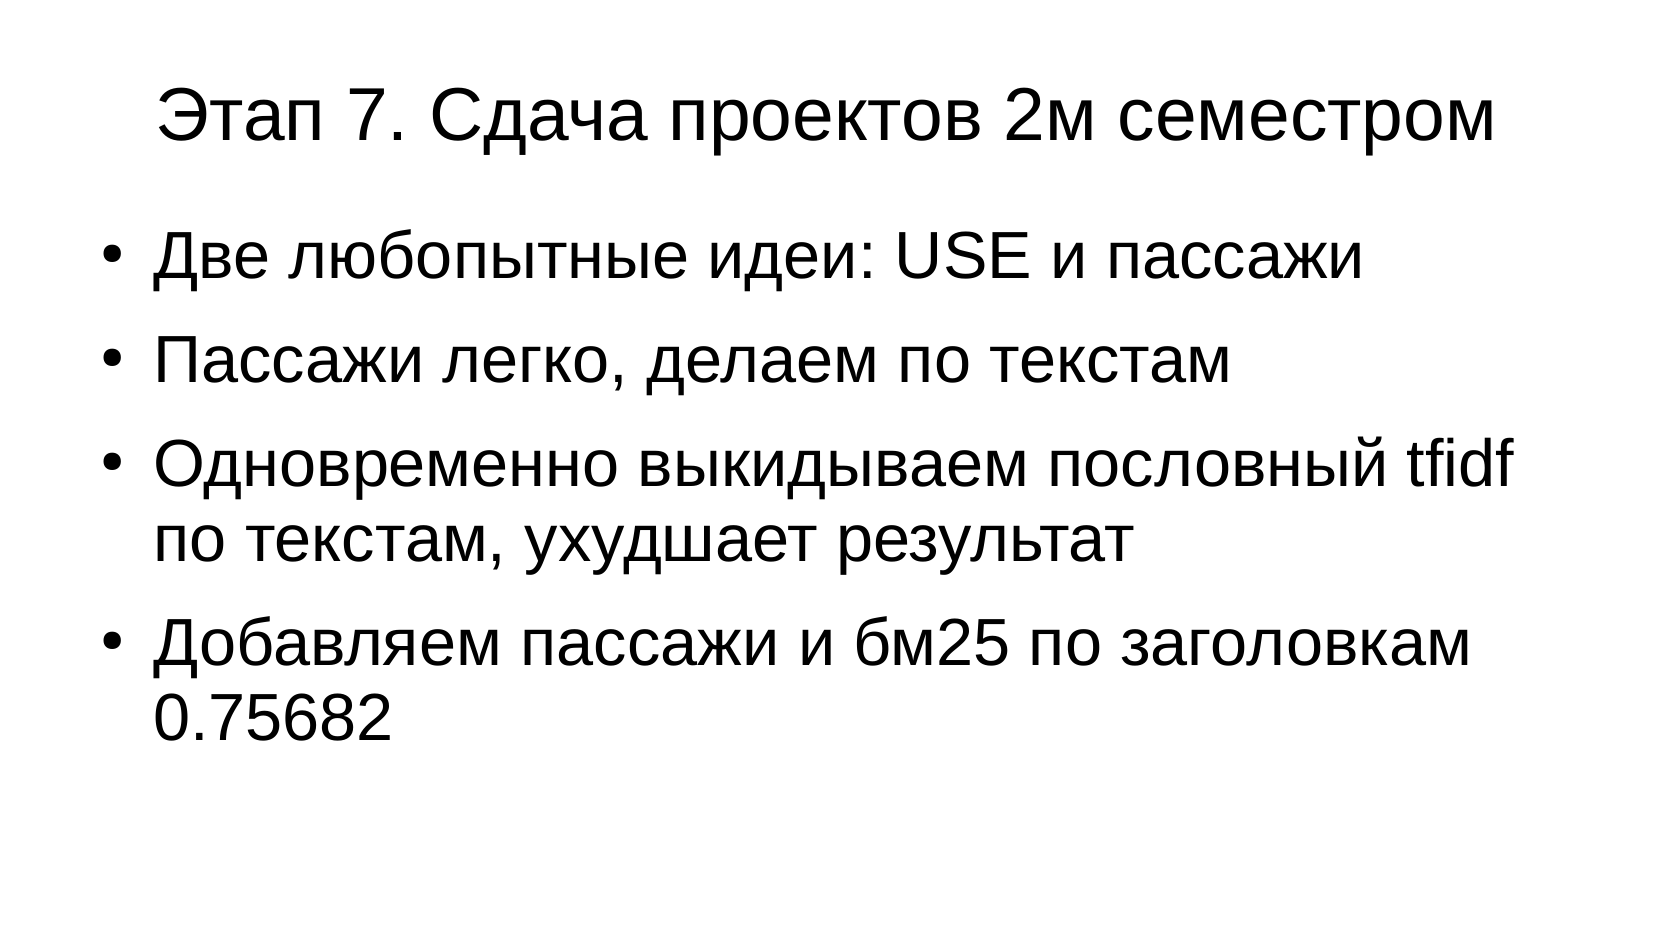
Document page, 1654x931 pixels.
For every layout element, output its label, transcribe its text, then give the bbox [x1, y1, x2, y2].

list Две любопытные идеи: USE и пассажи Пассажи легко, делаем по текстам Одновременно выкидываем пословный tfidf по текстам, ухудшает результат Добавляем пассажи и бм25 по заголовкам 0.75682 [82, 217, 1571, 758]
title Этап 7. Сдача проектов 2м семестром [82, 12, 1571, 217]
